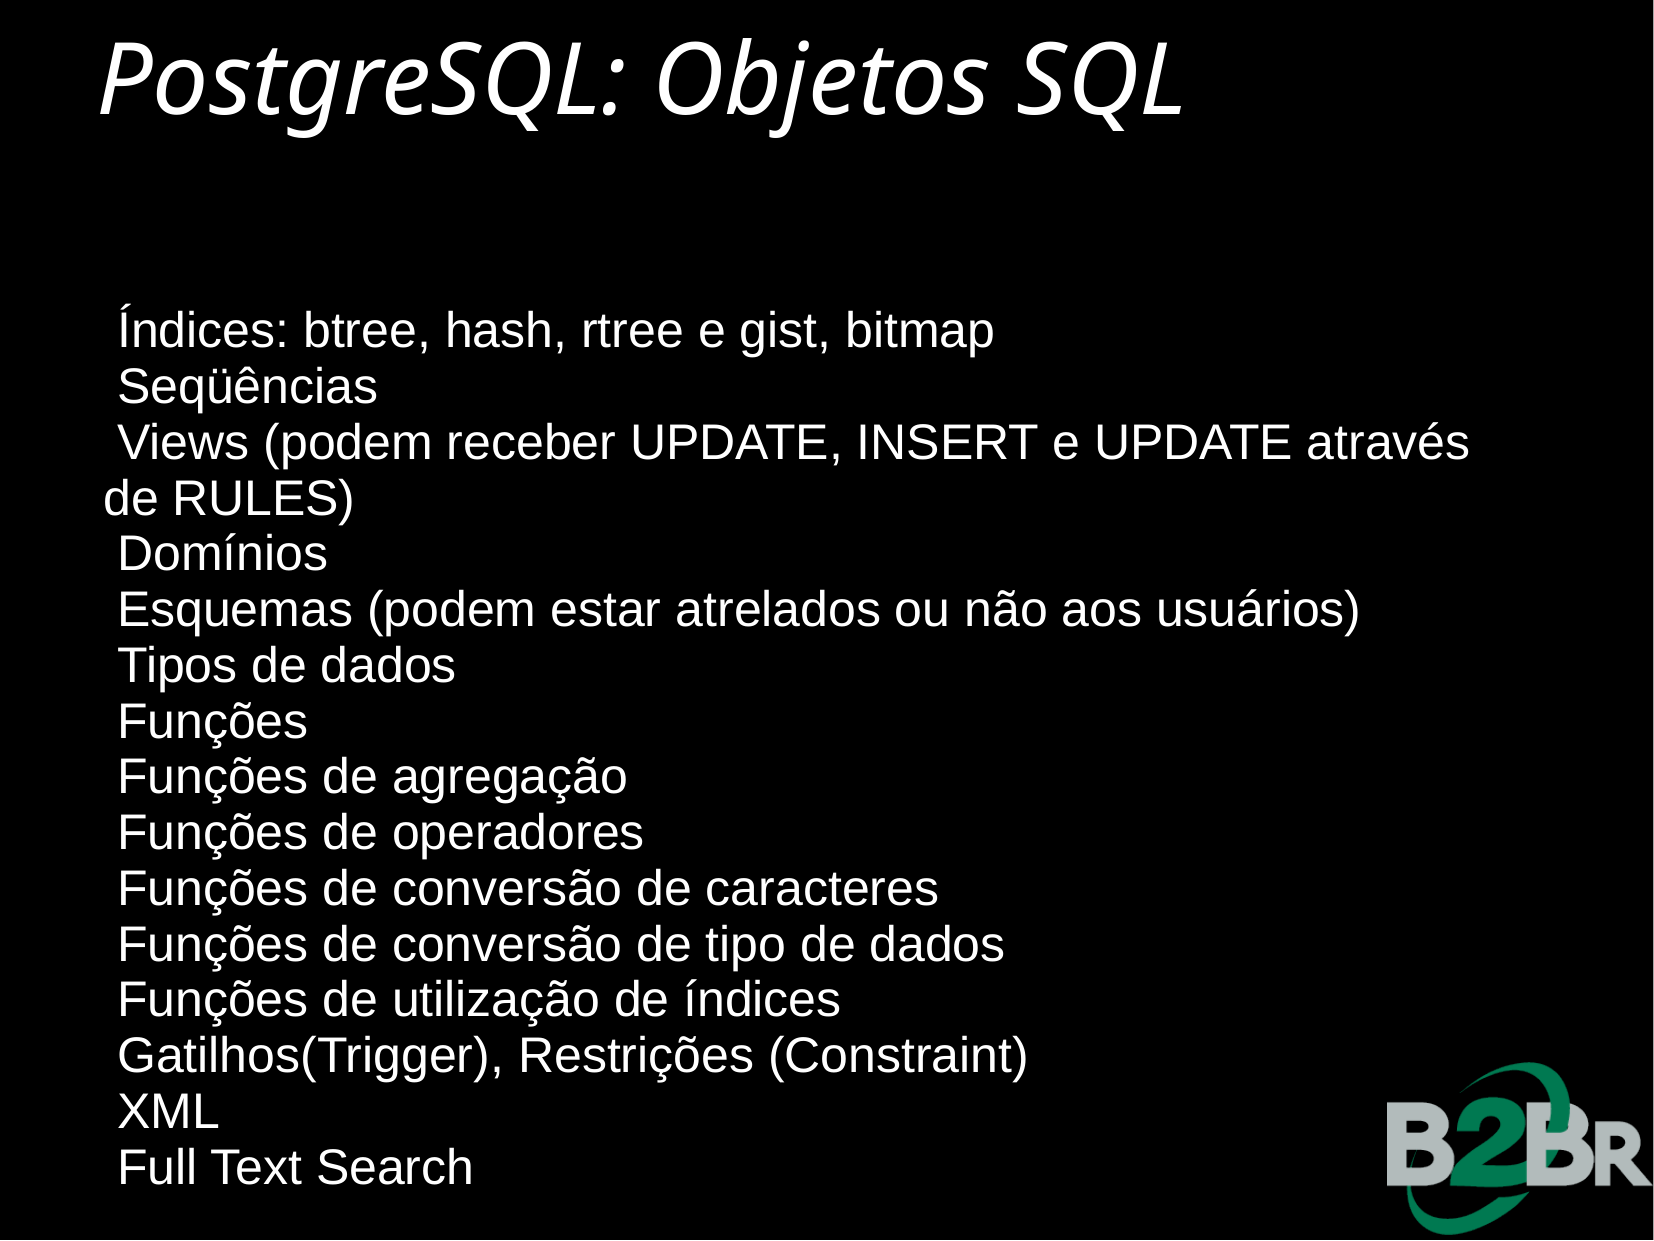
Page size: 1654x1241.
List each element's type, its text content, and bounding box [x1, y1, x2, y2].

picture [1387, 1062, 1654, 1235]
text_box Índices: btree, hash, rtree e gist, bitmap Seqüências Views (podem receber UPDATE, INSERT e UPDATE através de RULES) Domínios Esquemas (podem estar atrelados ou não aos usuários) Tipos de dados Funções Funções de agregação Funções de operadores Funções de conversão de caracteres Funções de conversão de tipo de dados Funções de utilização de índices Gatilhos(Trigger), Restrições (Constraint) XML Full Text Search [88, 295, 1536, 1203]
text_box PostgreSQL: Objetos SQL [29, 0, 1654, 266]
